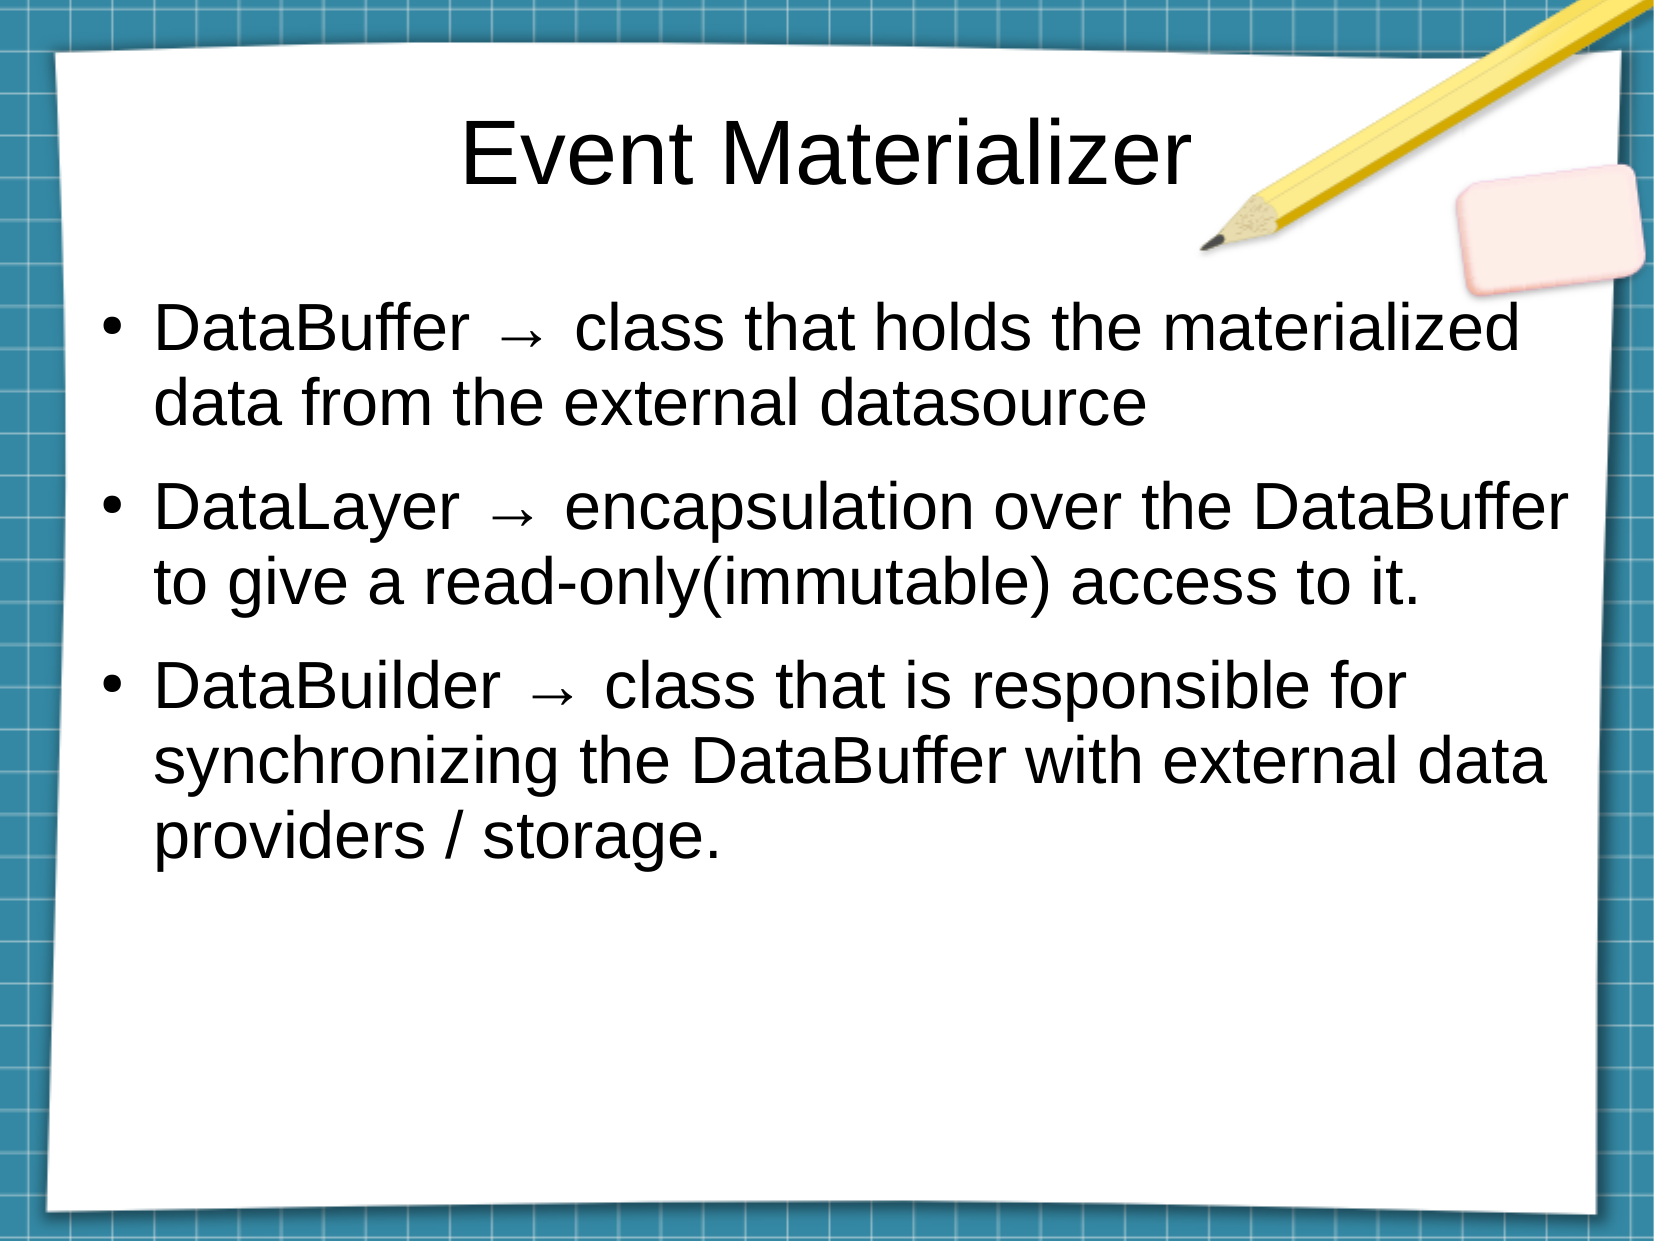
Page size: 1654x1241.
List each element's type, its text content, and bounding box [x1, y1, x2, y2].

list DataBuffer → class that holds the materialized data from the external datasource DataLayer → encapsulation over the DataBuffer to give a read-only(immutable) access to it. DataBuilder → class that is responsible for synchronizing the DataBuffer with external data providers / storage. [82, 290, 1571, 1010]
title Event Materializer [82, 49, 1571, 257]
picture [0, 0, 1654, 1241]
